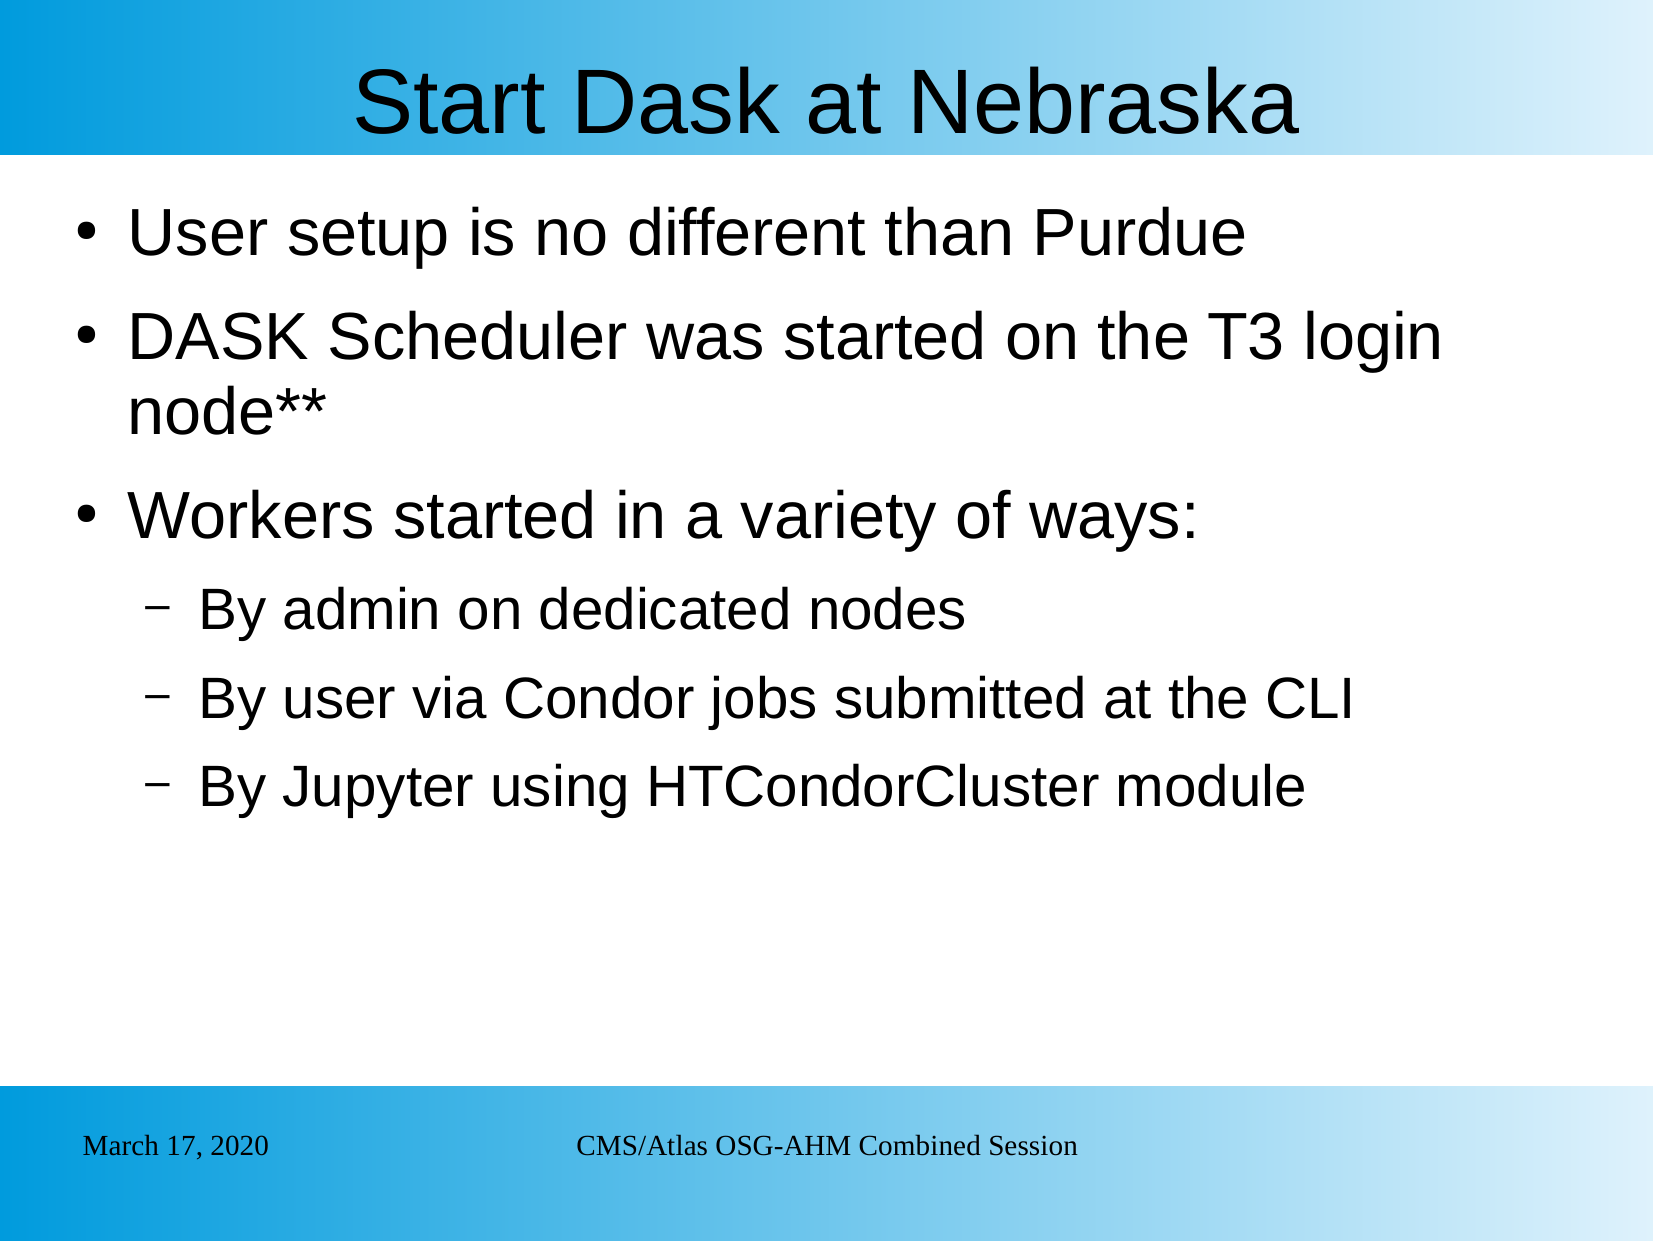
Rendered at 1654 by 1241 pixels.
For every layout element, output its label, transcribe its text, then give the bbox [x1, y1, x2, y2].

title Start Dask at Nebraska [82, 49, 1571, 155]
list User setup is no different than Purdue DASK Scheduler was started on the T3 login node** Workers started in a variety of ways: By admin on dedicated nodes By user via Condor jobs submitted at the CLI By Jupyter using HTCondorCluster module [56, 195, 1546, 915]
